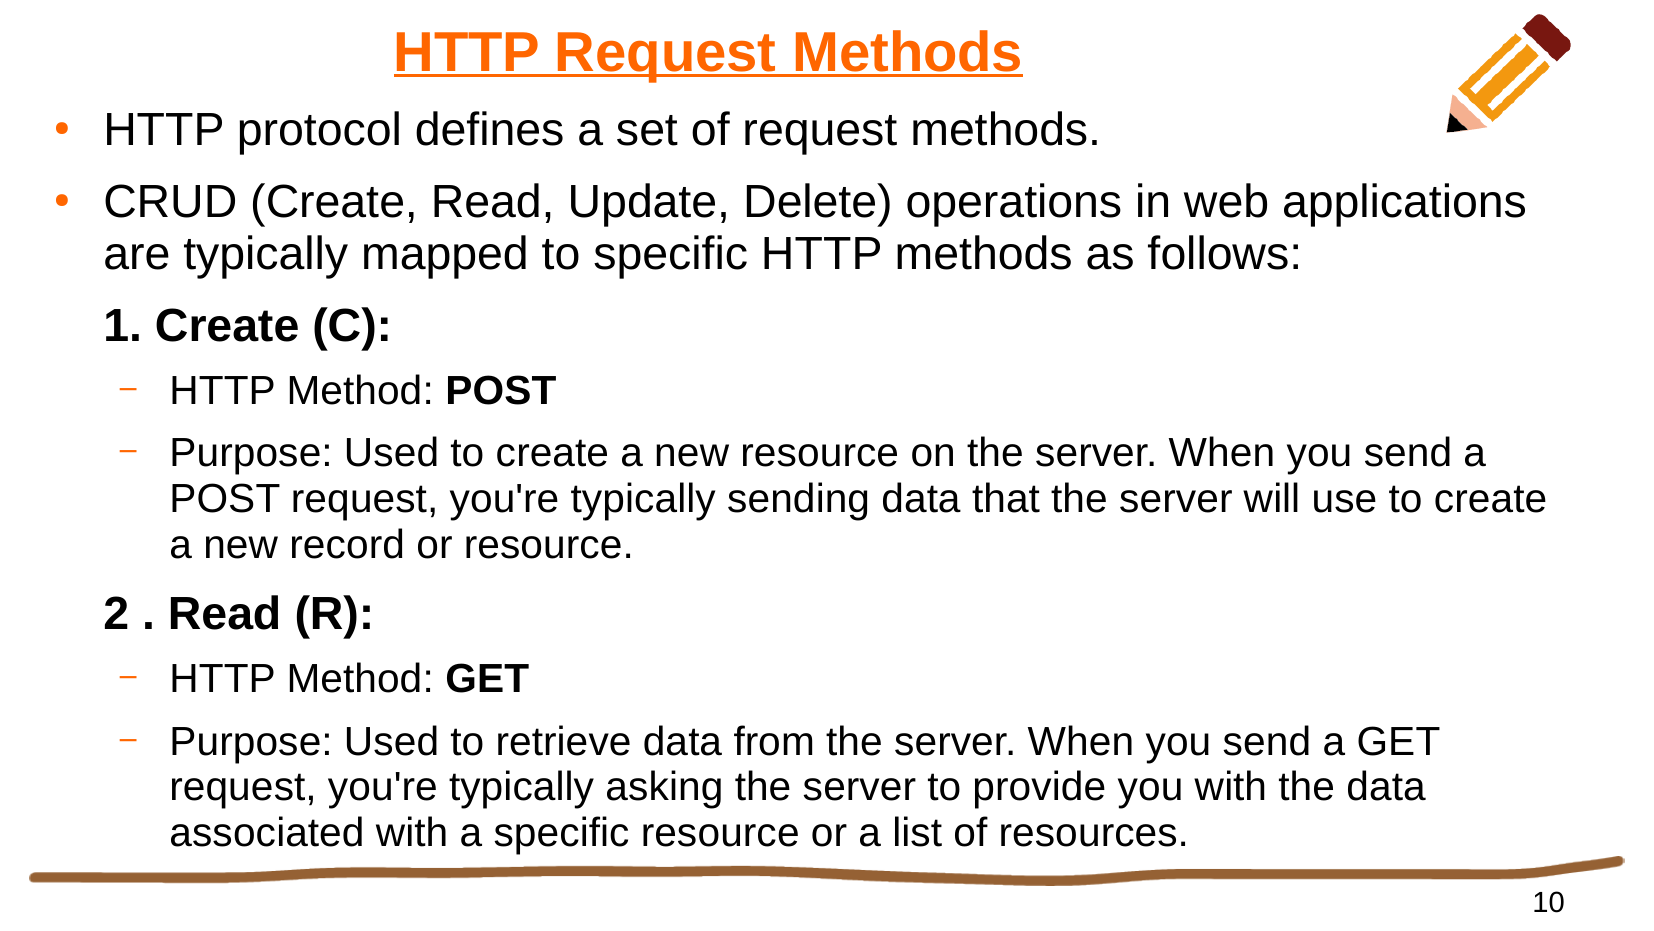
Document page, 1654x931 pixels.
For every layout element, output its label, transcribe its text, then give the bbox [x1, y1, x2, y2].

title HTTP Request Methods [29, 0, 1388, 104]
picture [1446, 14, 1571, 103]
picture [29, 856, 1625, 886]
list HTTP protocol defines a set of request methods. CRUD (Create, Read, Update, Delete) operations in web applications are typically mapped to specific HTTP methods as follows: 1. Create (C): HTTP Method: POST Purpose: Used to create a new resource on the server. When you send a POST request, you're typically sending data that the server will use to create a new record or resource. 2 . Read (R): HTTP Method: GET Purpose: Used to retrieve data from the server. When you send a GET request, you're typically asking the server to provide you with the data associated with a specific resource or a list of resources. [37, 103, 1576, 857]
